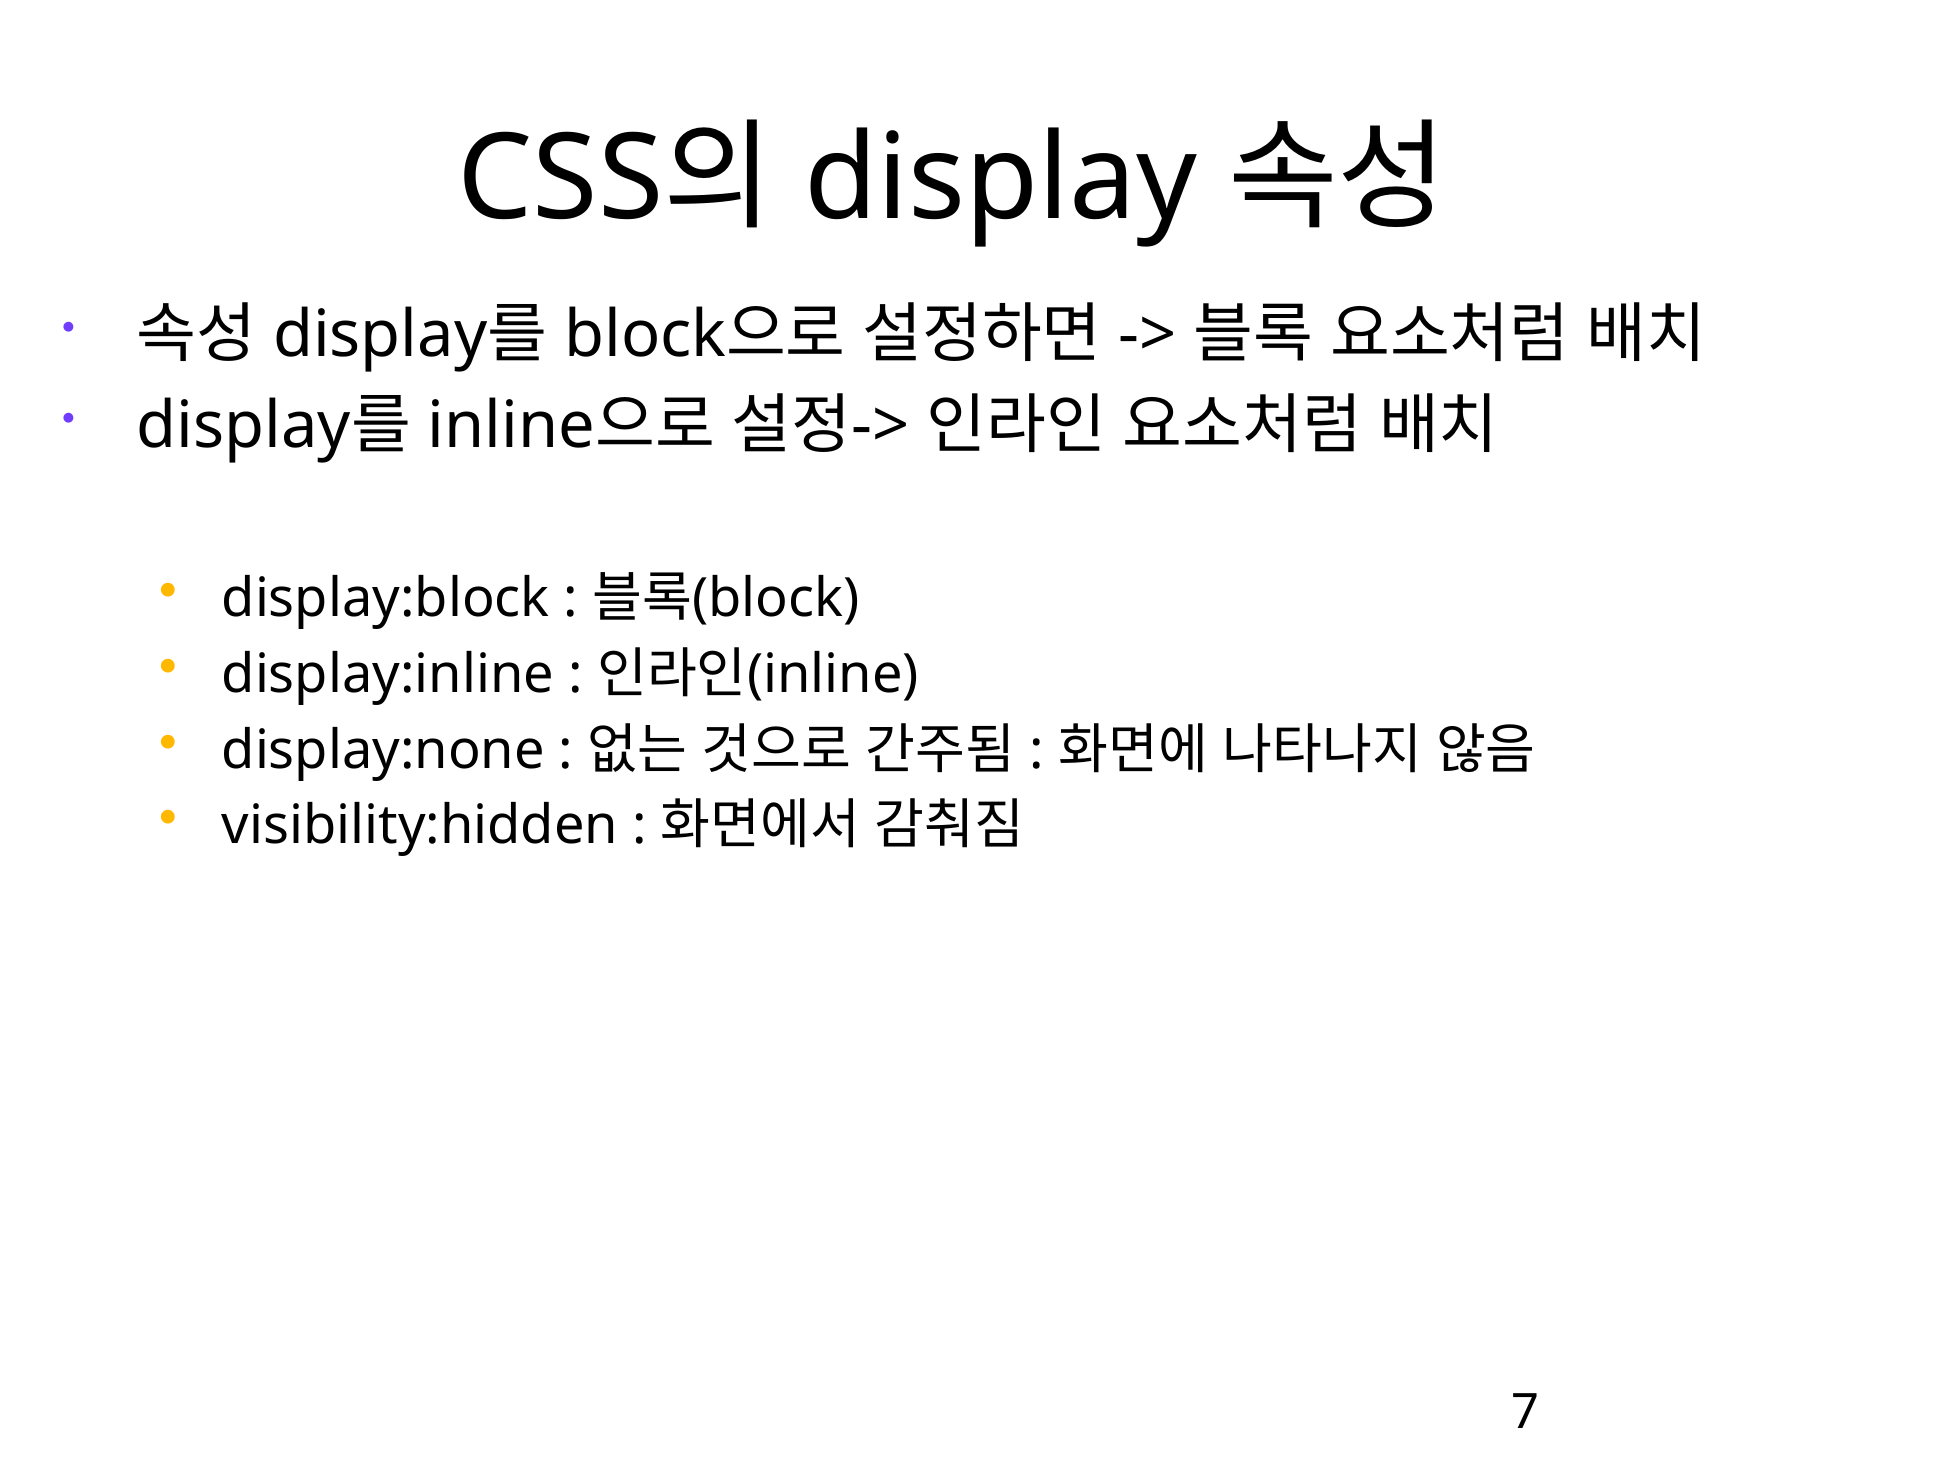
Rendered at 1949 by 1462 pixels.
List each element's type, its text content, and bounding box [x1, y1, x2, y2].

title CSS의 display 속성 [156, 92, 1749, 255]
list 속성 display를 block으로 설정하면 -> 블록 요소처럼 배치 display를 inline으로 설정-> 인라인 요소처럼 배치 display:block : 블록(block) display:inline : 인라인(inline) display:none : 없는 것으로 간주됨 : 화면에 나타나지 않음 visibility:hidden : 화면에서 감춰짐 [48, 284, 1897, 1343]
slide_number <숫자> [1496, 1372, 1899, 1462]
